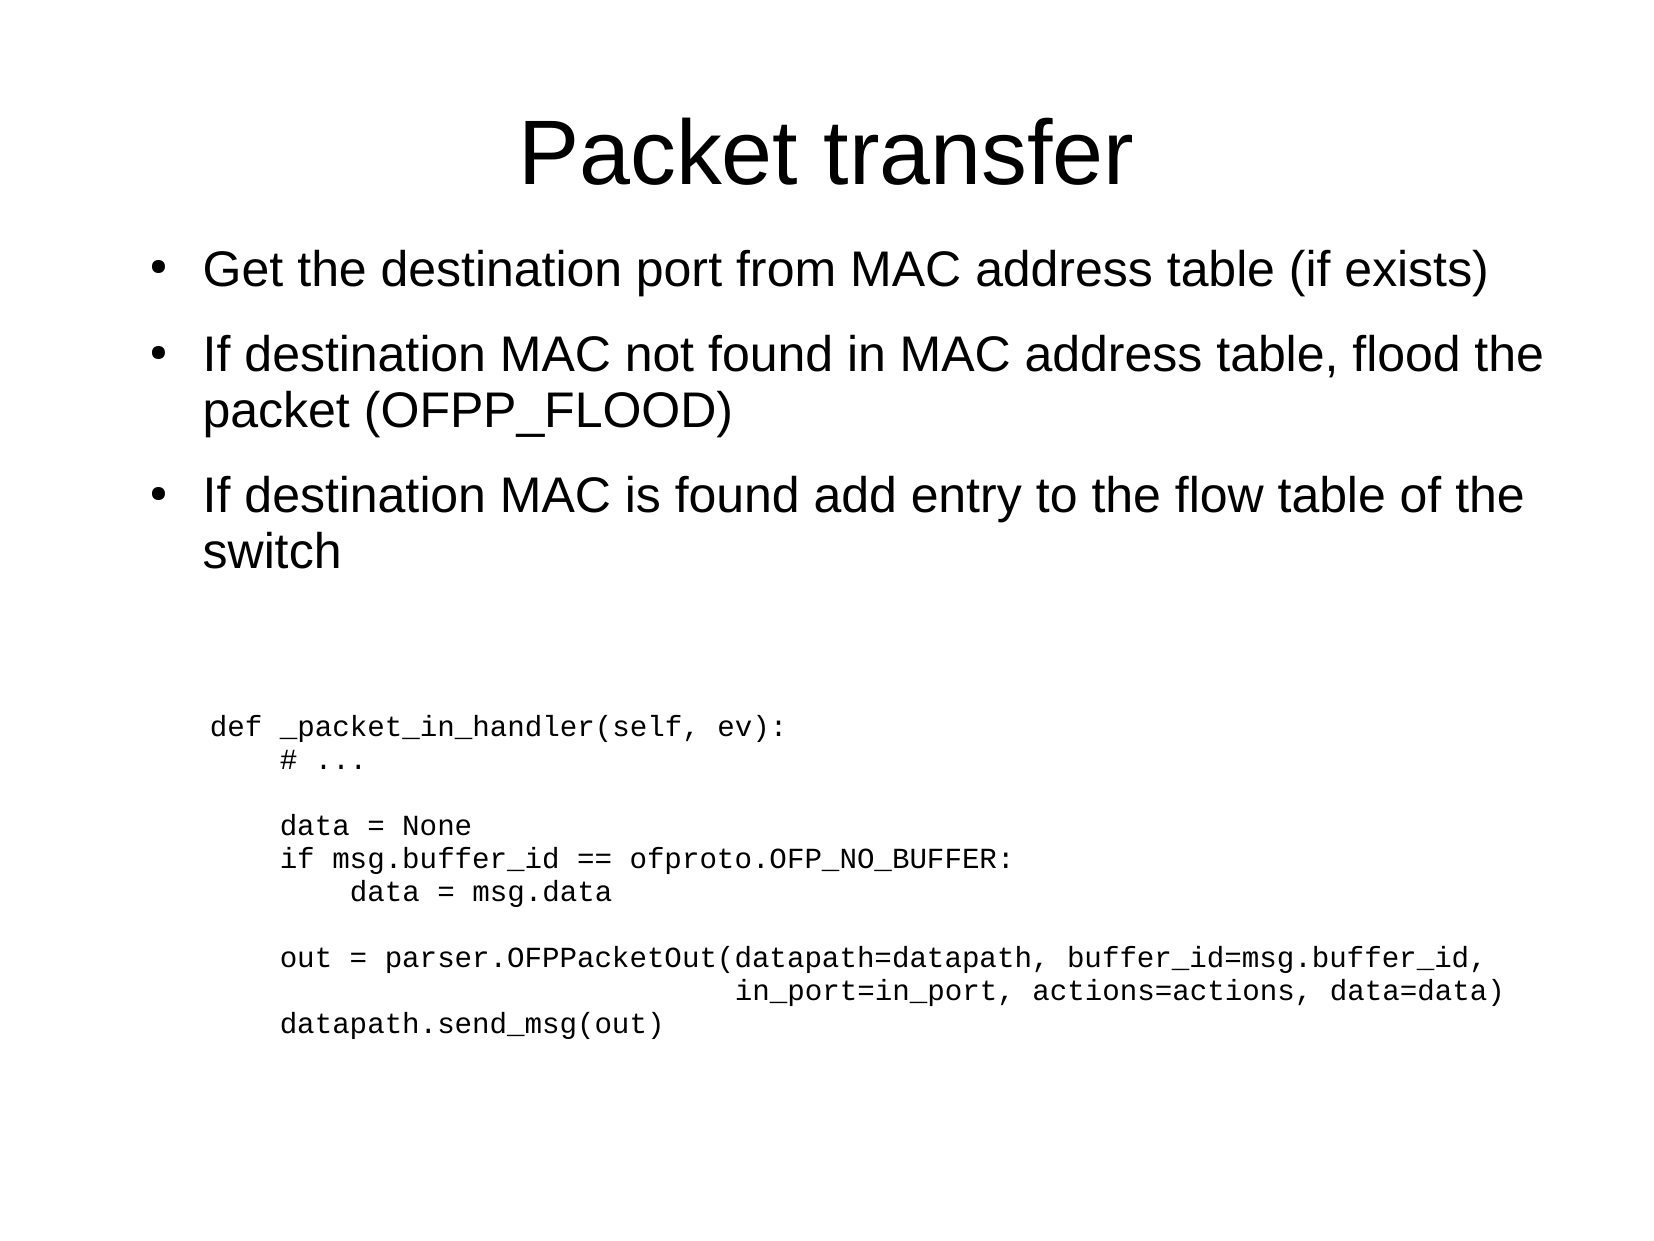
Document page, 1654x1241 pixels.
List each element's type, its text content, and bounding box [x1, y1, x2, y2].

list Get the destination port from MAC address table (if exists) If destination MAC not found in MAC address table, flood the packet (OFPP_FLOOD) If destination MAC is found add entry to the flow table of the switch [131, 240, 1621, 961]
text_box def _packet_in_handler(self, ev): # ... data = None if msg.buffer_id == ofproto.OFP_NO_BUFFER: data = msg.data out = parser.OFPPacketOut(datapath=datapath, buffer_id=msg.buffer_id, in_port=in_port, actions=actions, data=data) datapath.send_msg(out) [195, 705, 1621, 1241]
title Packet transfer [82, 49, 1571, 257]
